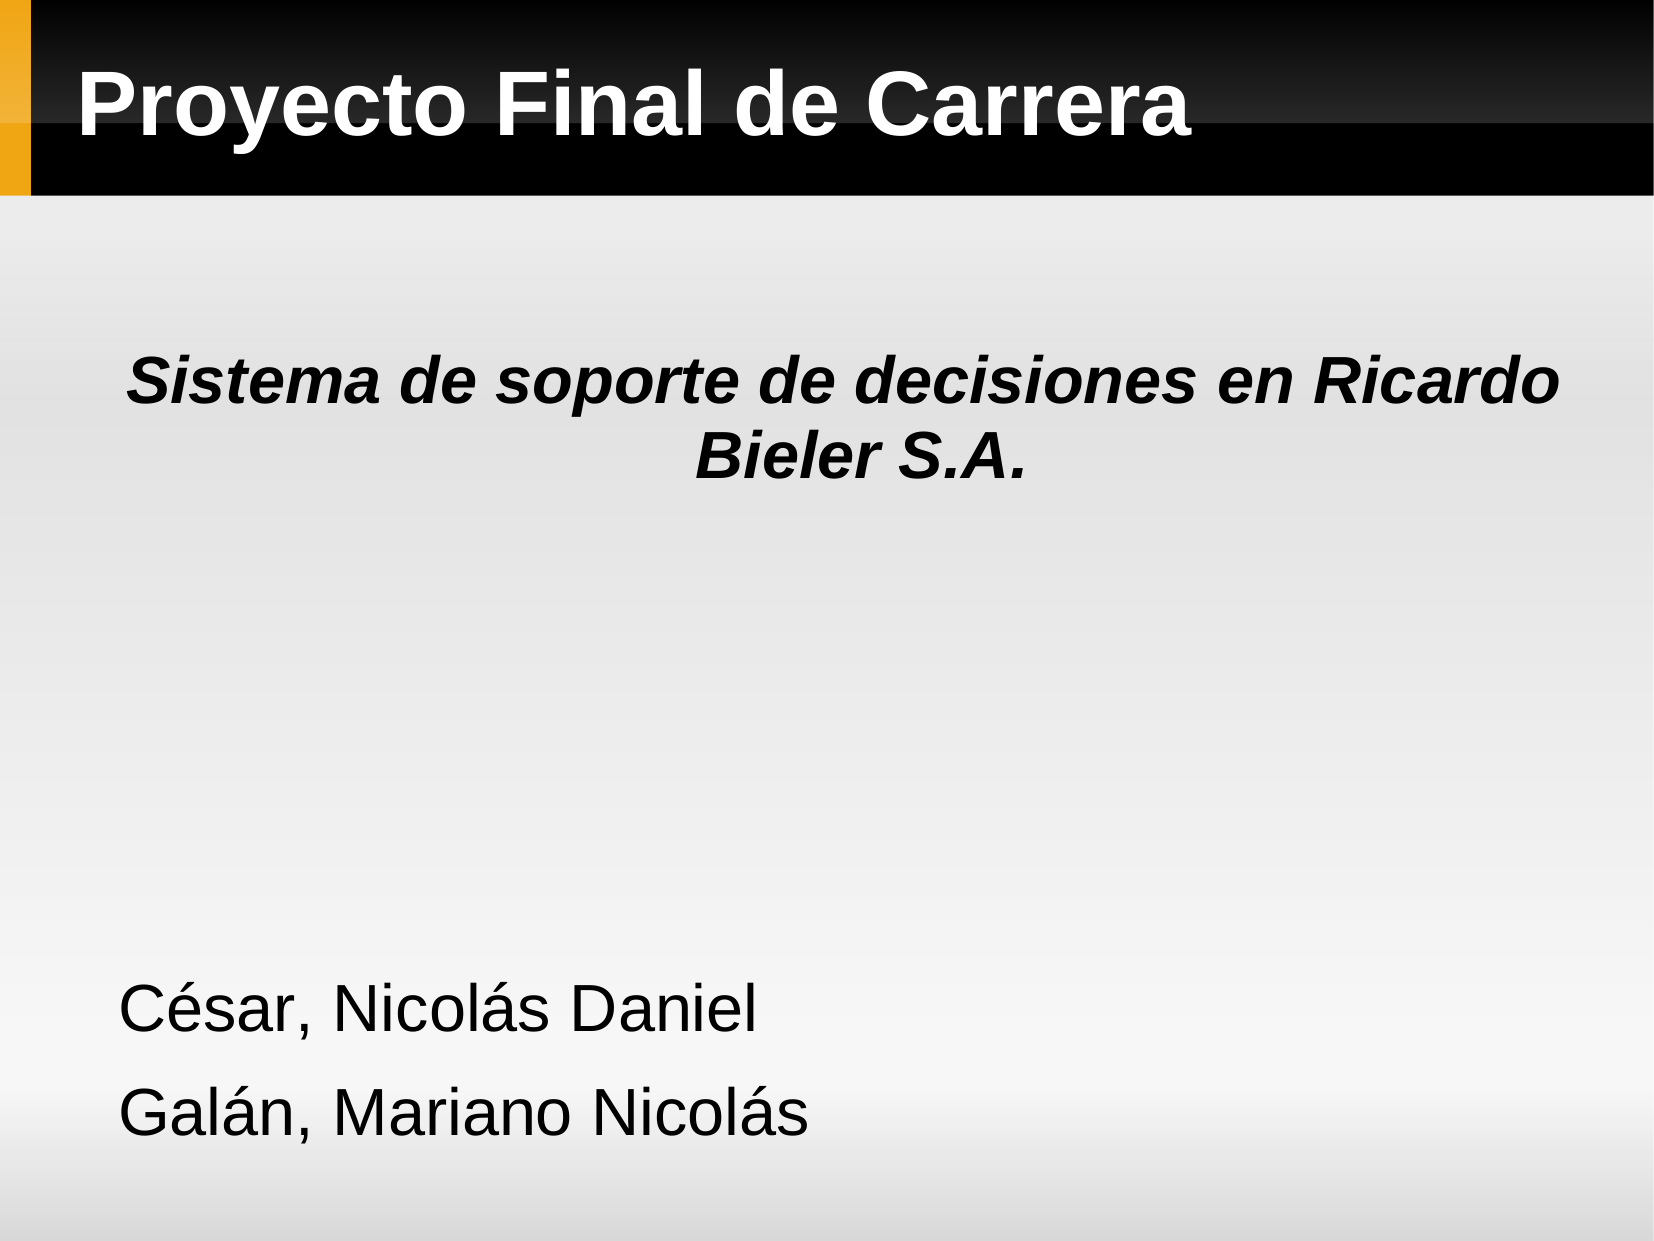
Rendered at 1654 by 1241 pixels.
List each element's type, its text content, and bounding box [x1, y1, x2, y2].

picture [0, 0, 1654, 1241]
title Proyecto Final de Carrera [76, 0, 1565, 208]
list Sistema de soporte de decisiones en Ricardo Bieler S.A. César, Nicolás Daniel Galán, Mariano Nicolás [82, 343, 1571, 1162]
